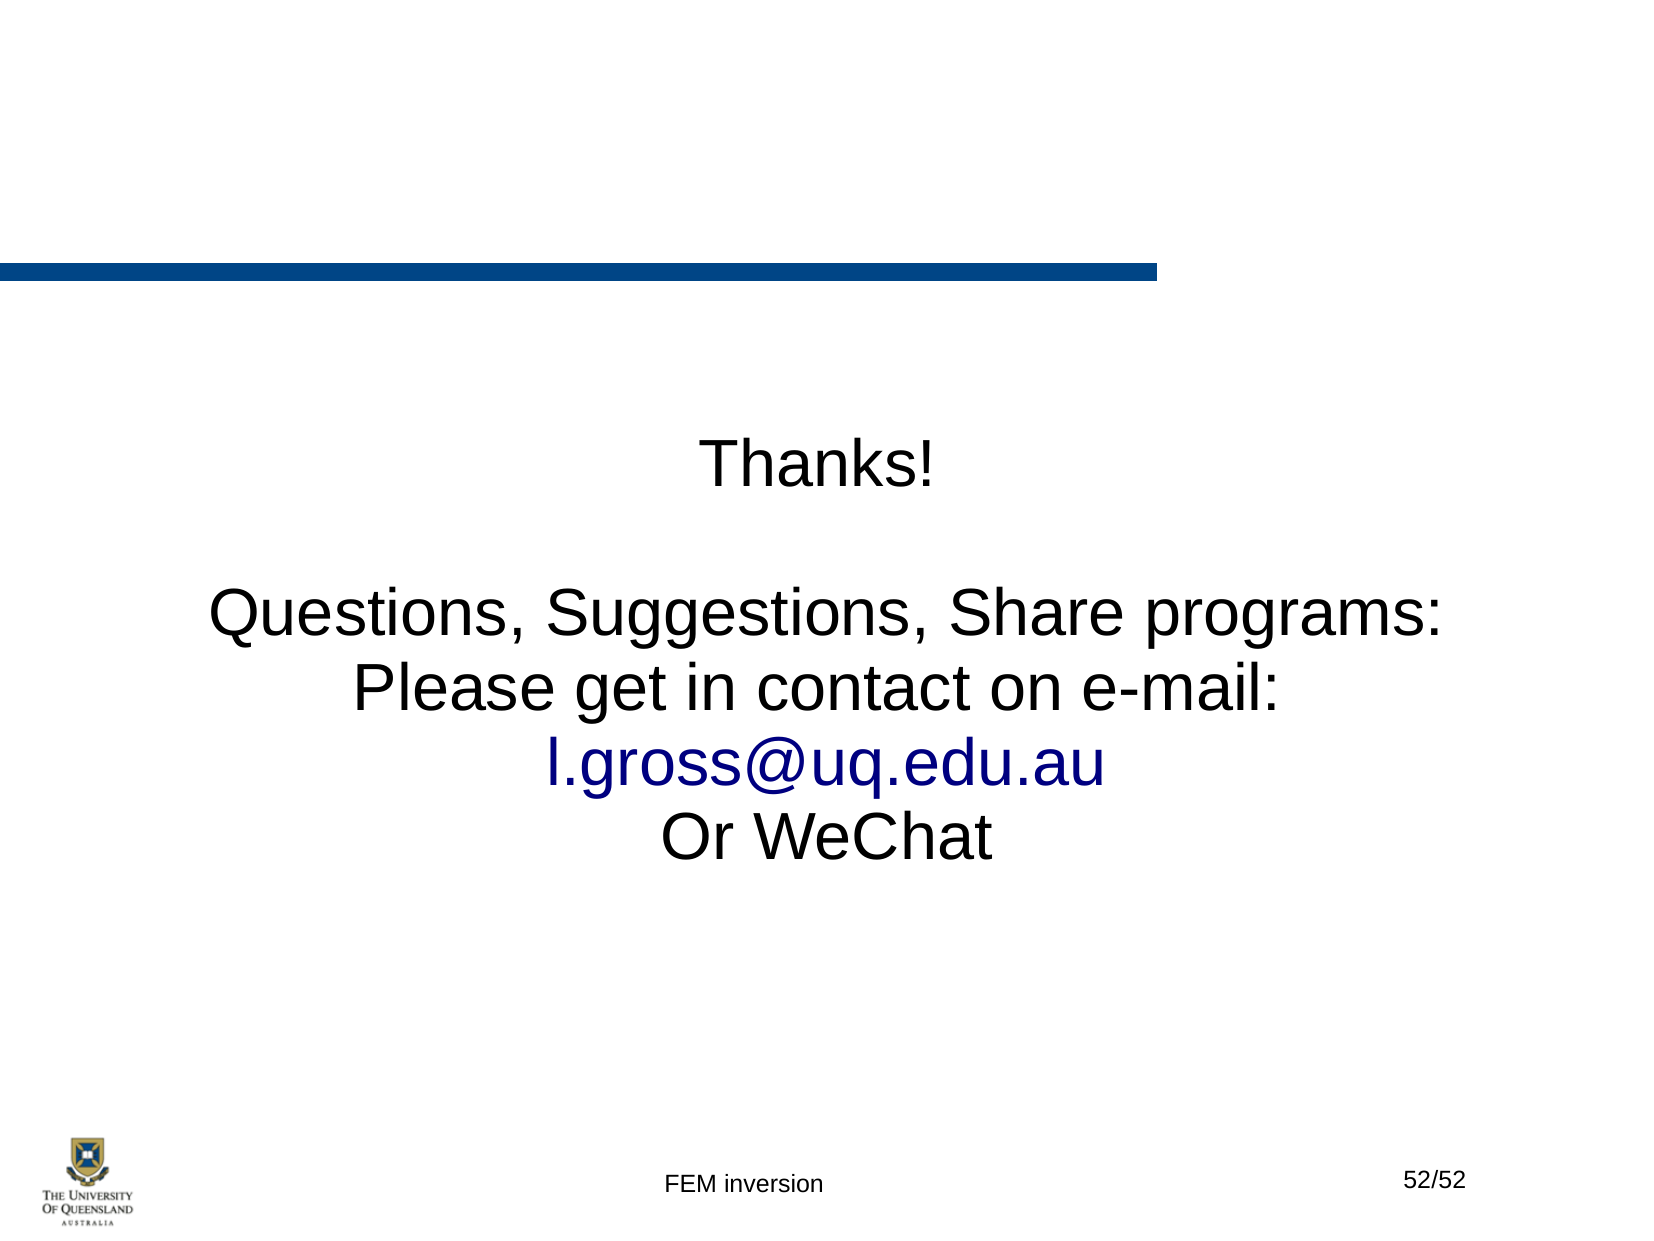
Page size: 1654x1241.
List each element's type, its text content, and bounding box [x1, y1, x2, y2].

picture [35, 1133, 142, 1235]
subtitle Thanks! Questions, Suggestions, Share programs: Please get in contact on e-mail: l.gross@uq.edu.au Or WeChat [82, 290, 1571, 1010]
